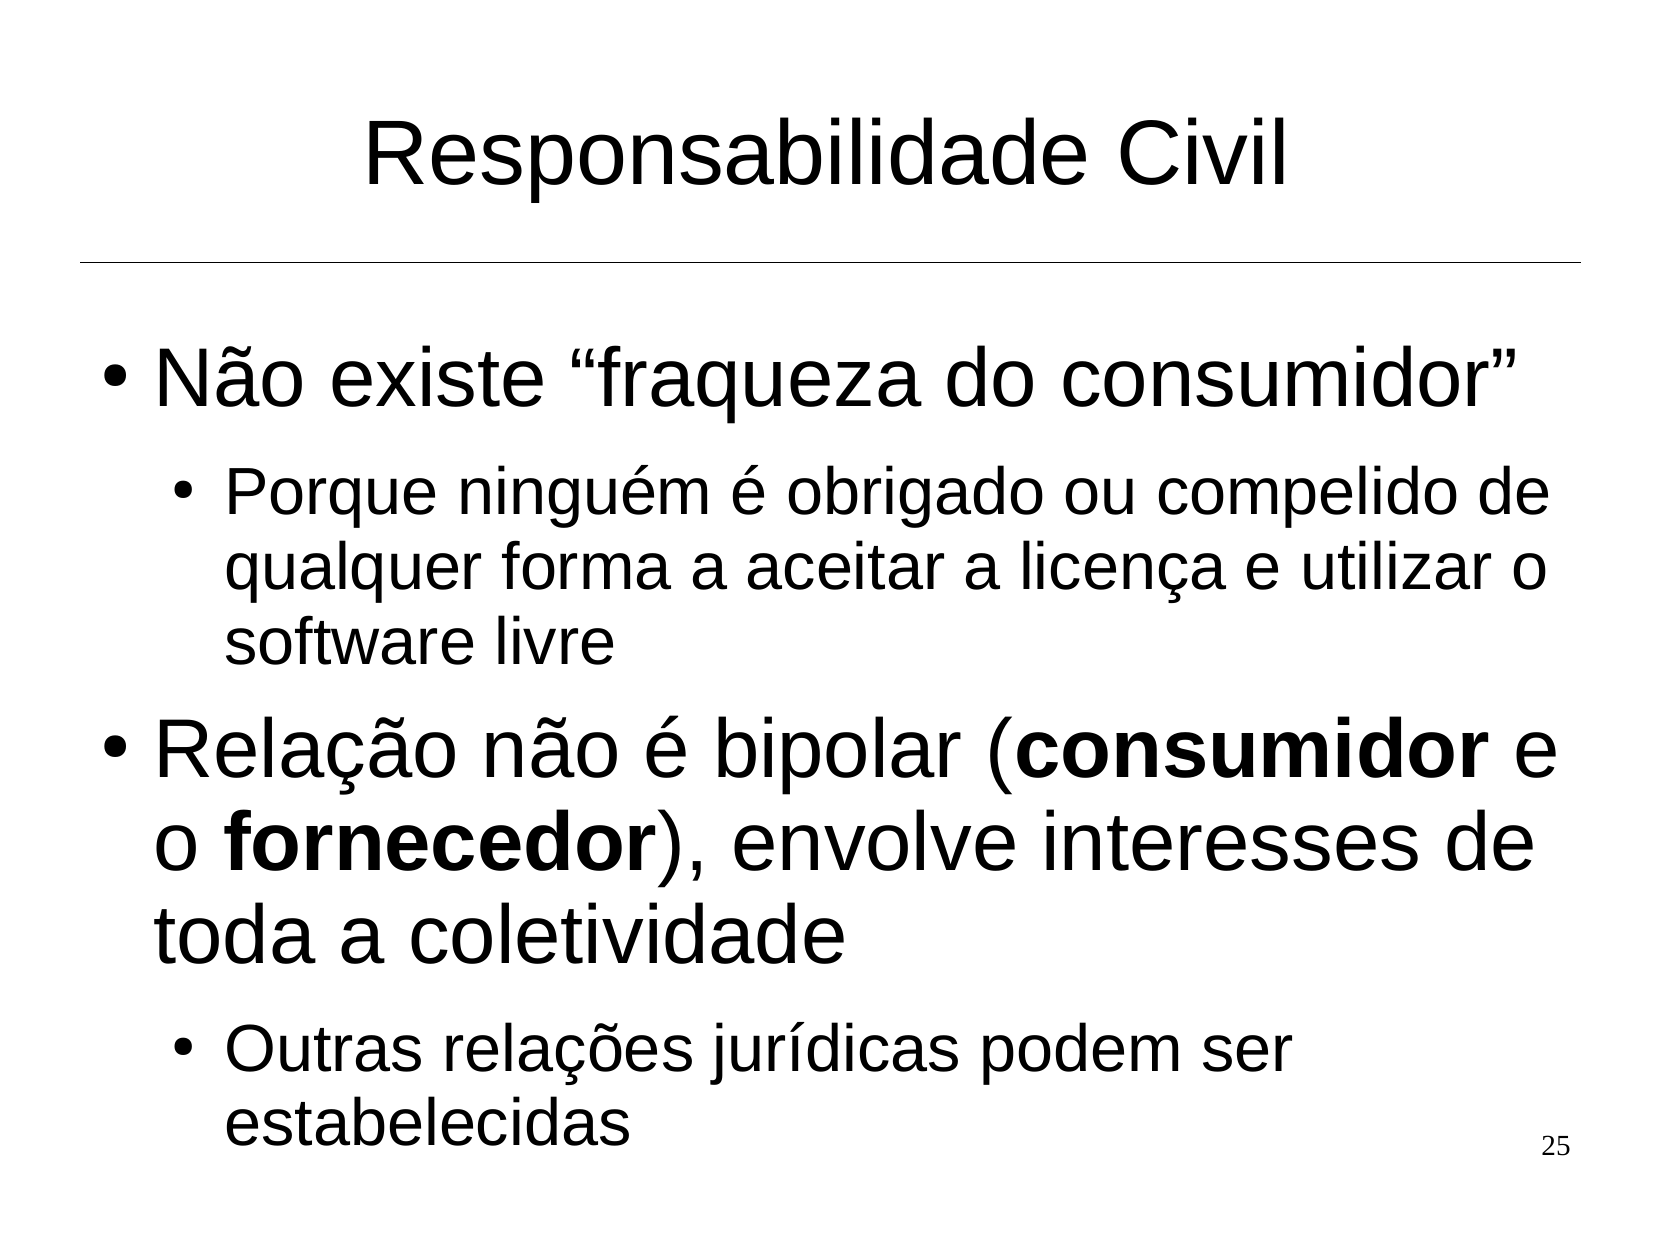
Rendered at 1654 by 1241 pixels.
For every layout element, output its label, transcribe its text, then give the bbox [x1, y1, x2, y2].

list Não existe “fraqueza do consumidor” Porque ninguém é obrigado ou compelido de qualquer forma a aceitar a licença e utilizar o software livre Relação não é bipolar (consumidor e o fornecedor), envolve interesses de toda a coletividade Outras relações jurídicas podem ser estabelecidas [82, 331, 1571, 1081]
title Responsabilidade Civil [82, 56, 1571, 250]
